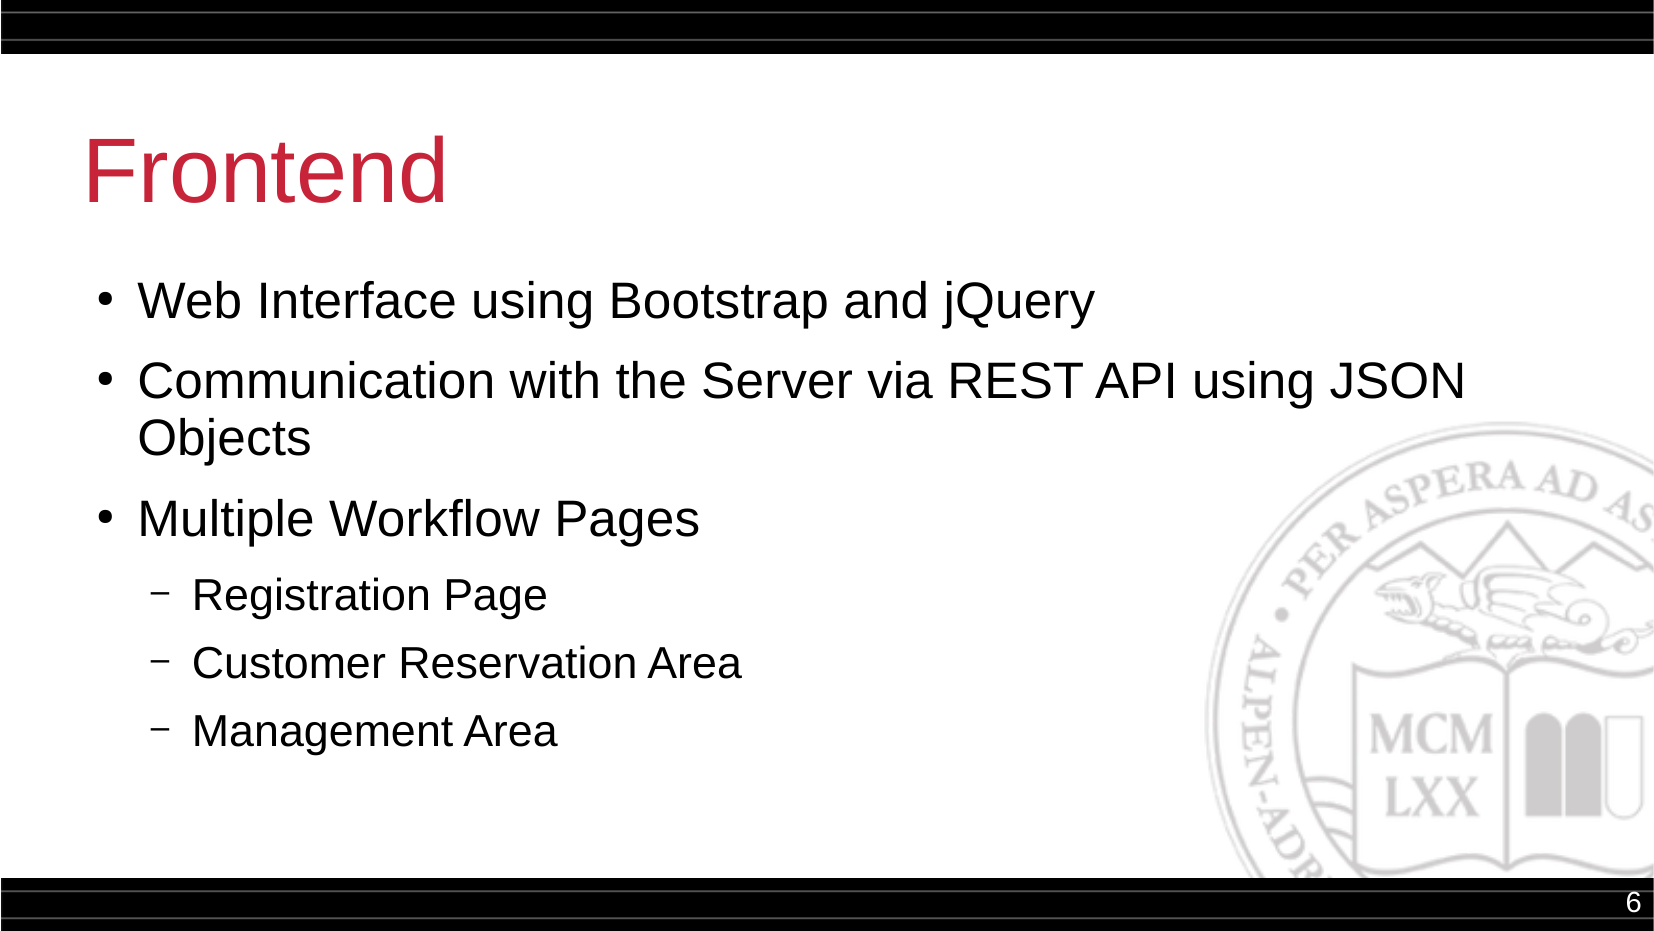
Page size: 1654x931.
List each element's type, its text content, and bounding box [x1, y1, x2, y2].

list Web Interface using Bootstrap and jQuery Communication with the Server via REST API using JSON Objects Multiple Workflow Pages Registration Page Customer Reservation Area Management Area [82, 271, 1571, 758]
picture [1, 878, 1654, 931]
title Frontend [82, 92, 1571, 249]
picture [1, 0, 1654, 54]
